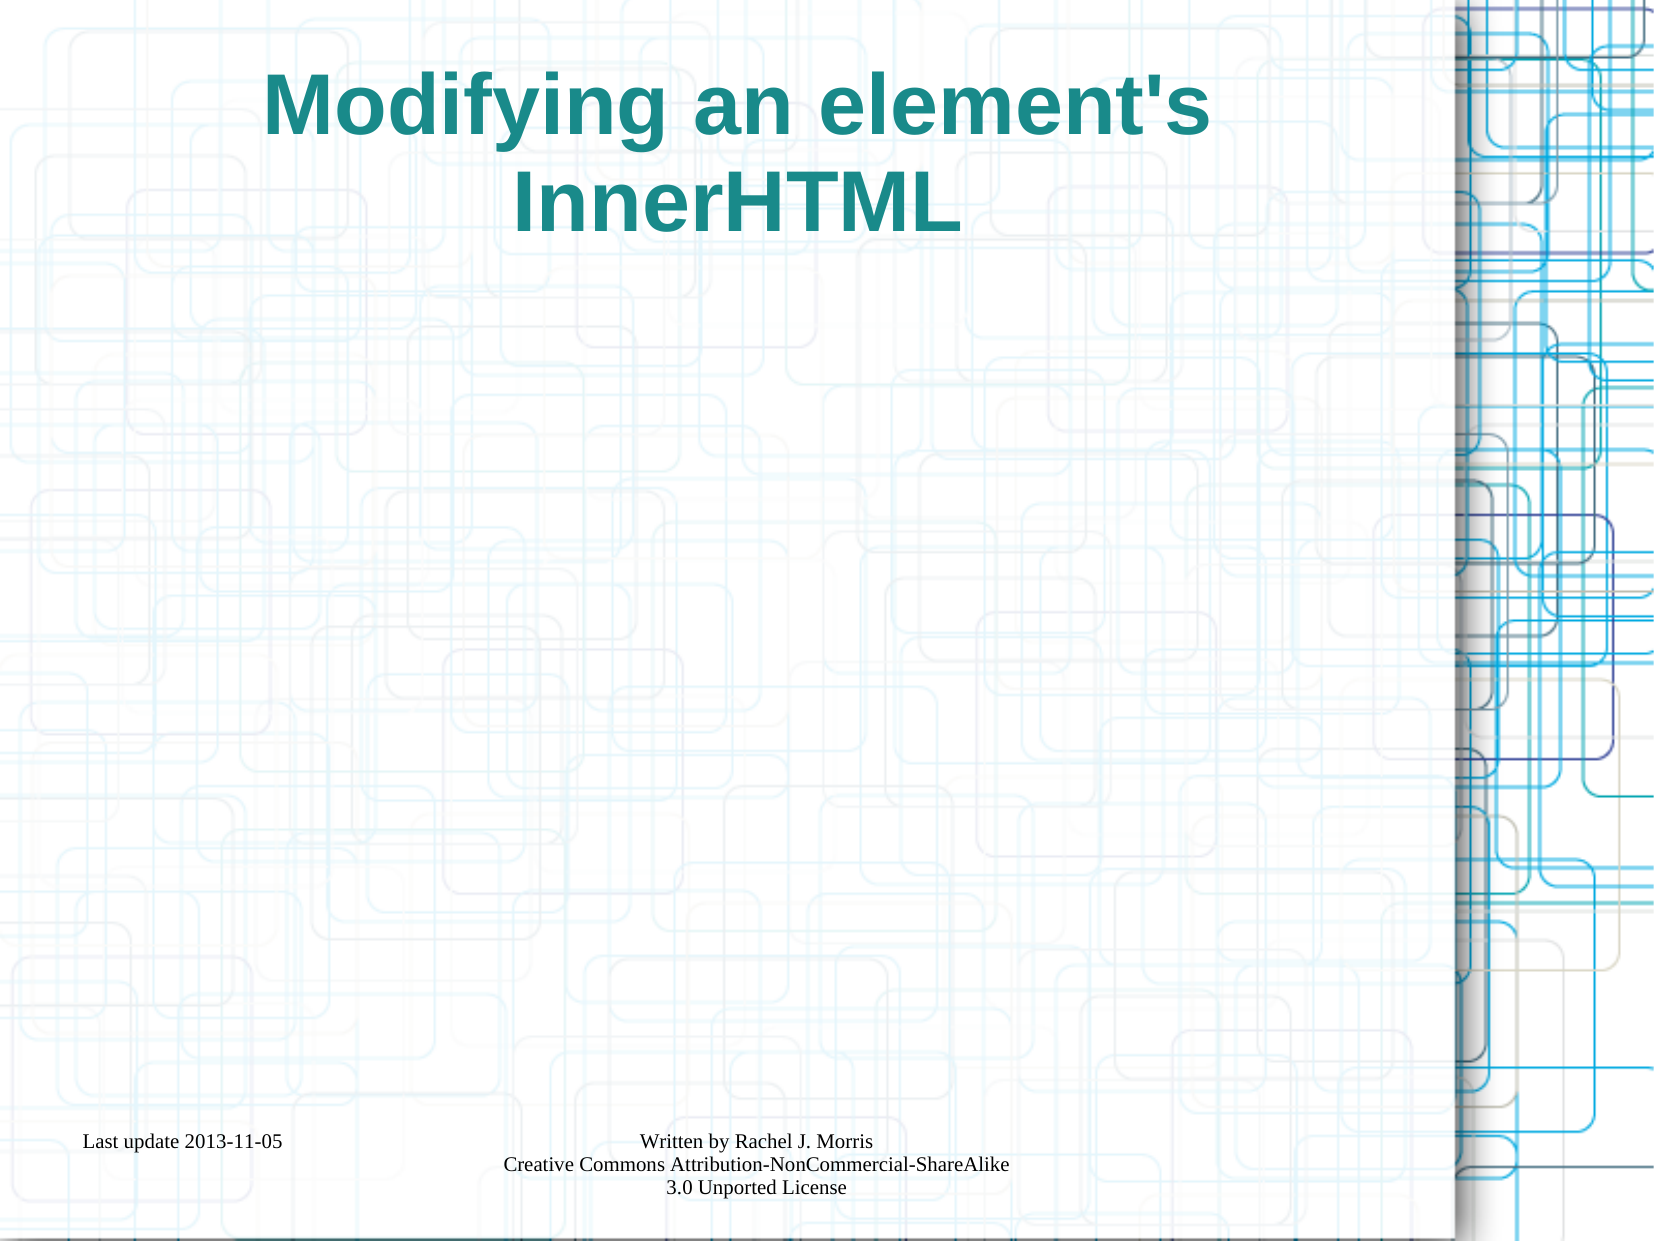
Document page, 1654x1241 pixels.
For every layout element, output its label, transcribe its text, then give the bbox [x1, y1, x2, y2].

title Modifying an element's InnerHTML [59, 49, 1418, 257]
picture [0, 0, 1654, 1241]
